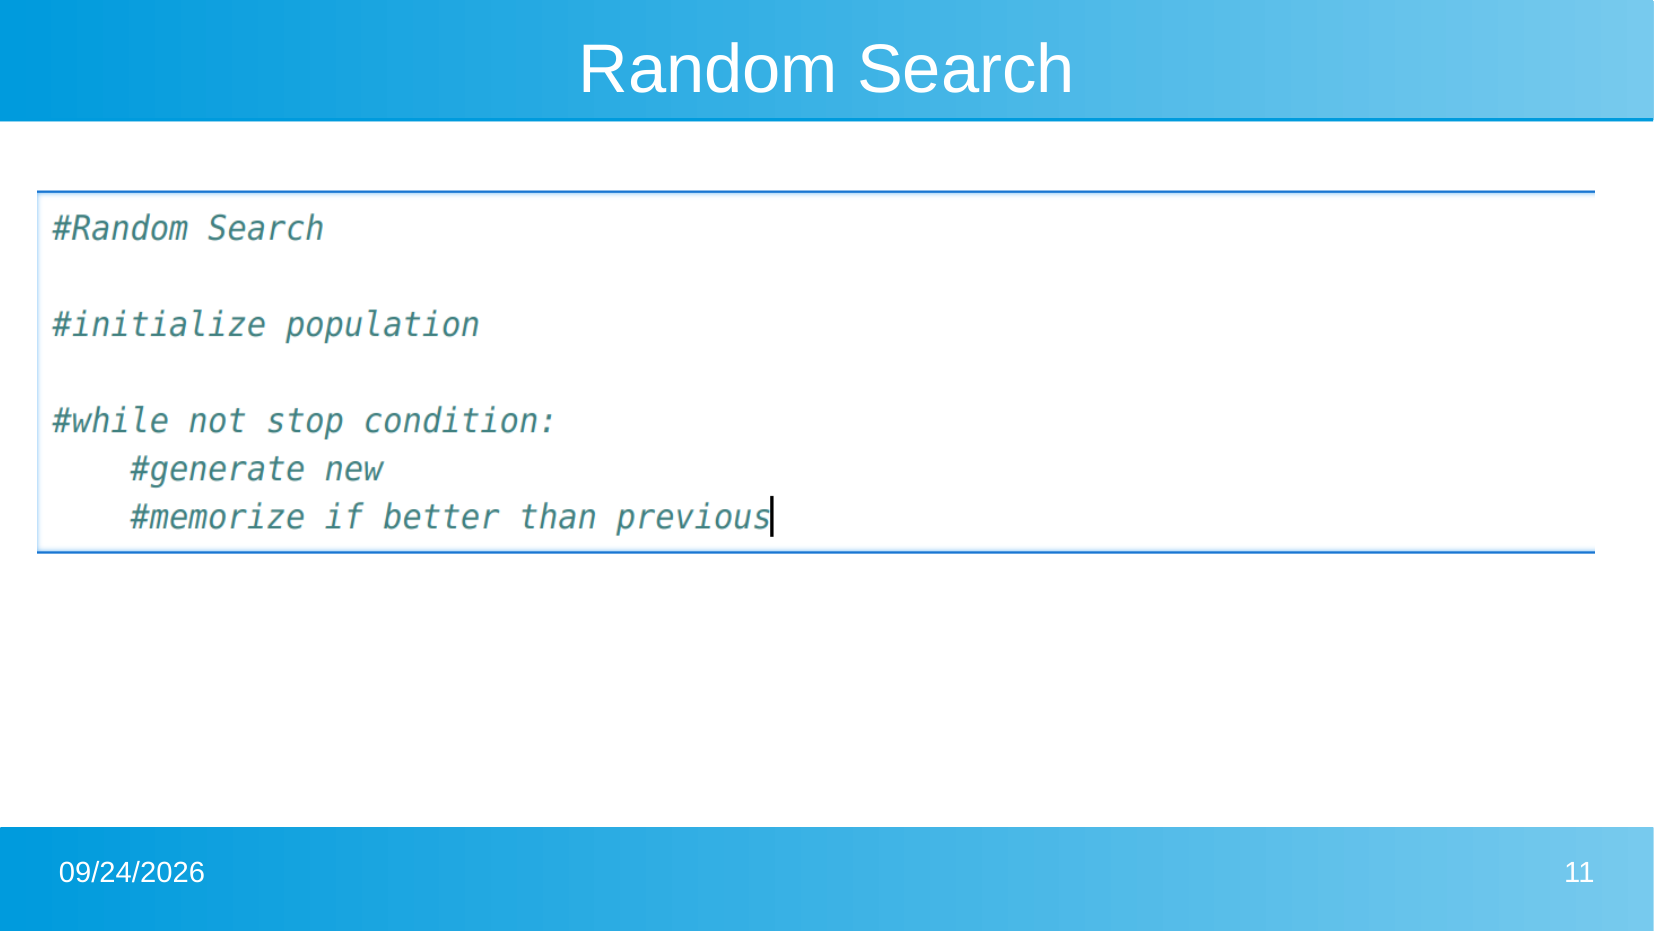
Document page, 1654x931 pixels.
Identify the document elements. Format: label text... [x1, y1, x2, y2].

title Random Search [59, 29, 1595, 108]
picture [37, 187, 1595, 555]
